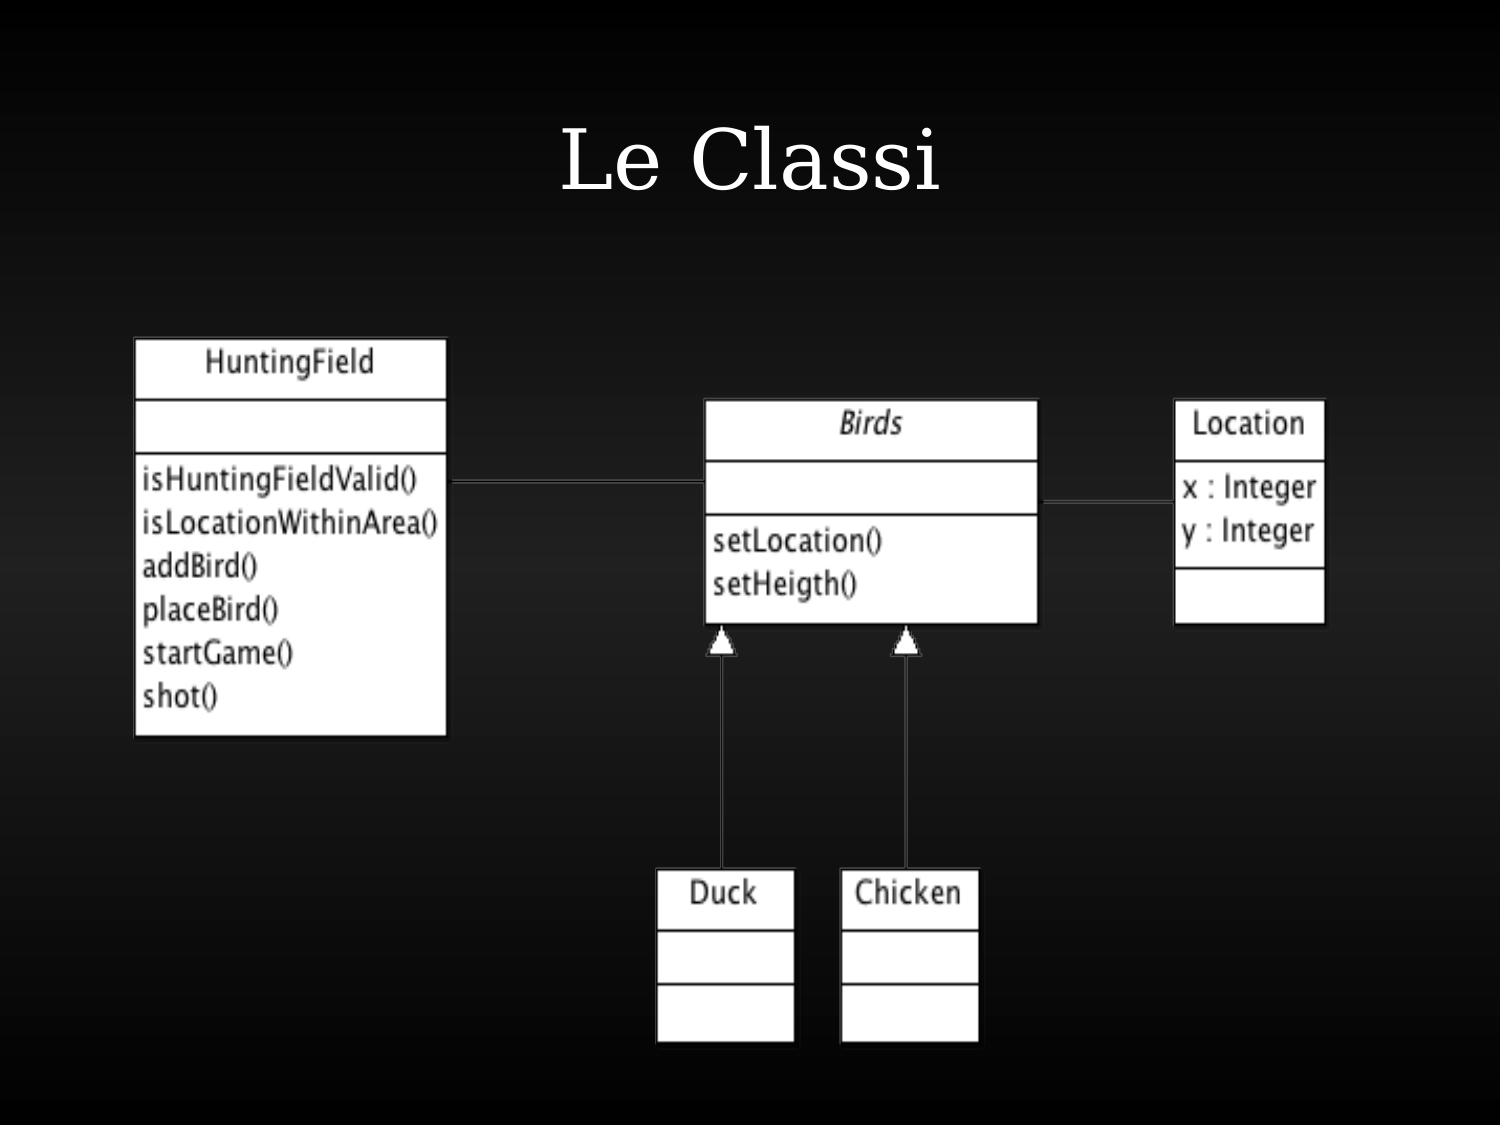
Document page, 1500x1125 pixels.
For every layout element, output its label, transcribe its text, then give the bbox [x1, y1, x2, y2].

text_box Le Classi [75, 0, 1426, 236]
picture [0, 0, 1500, 1125]
